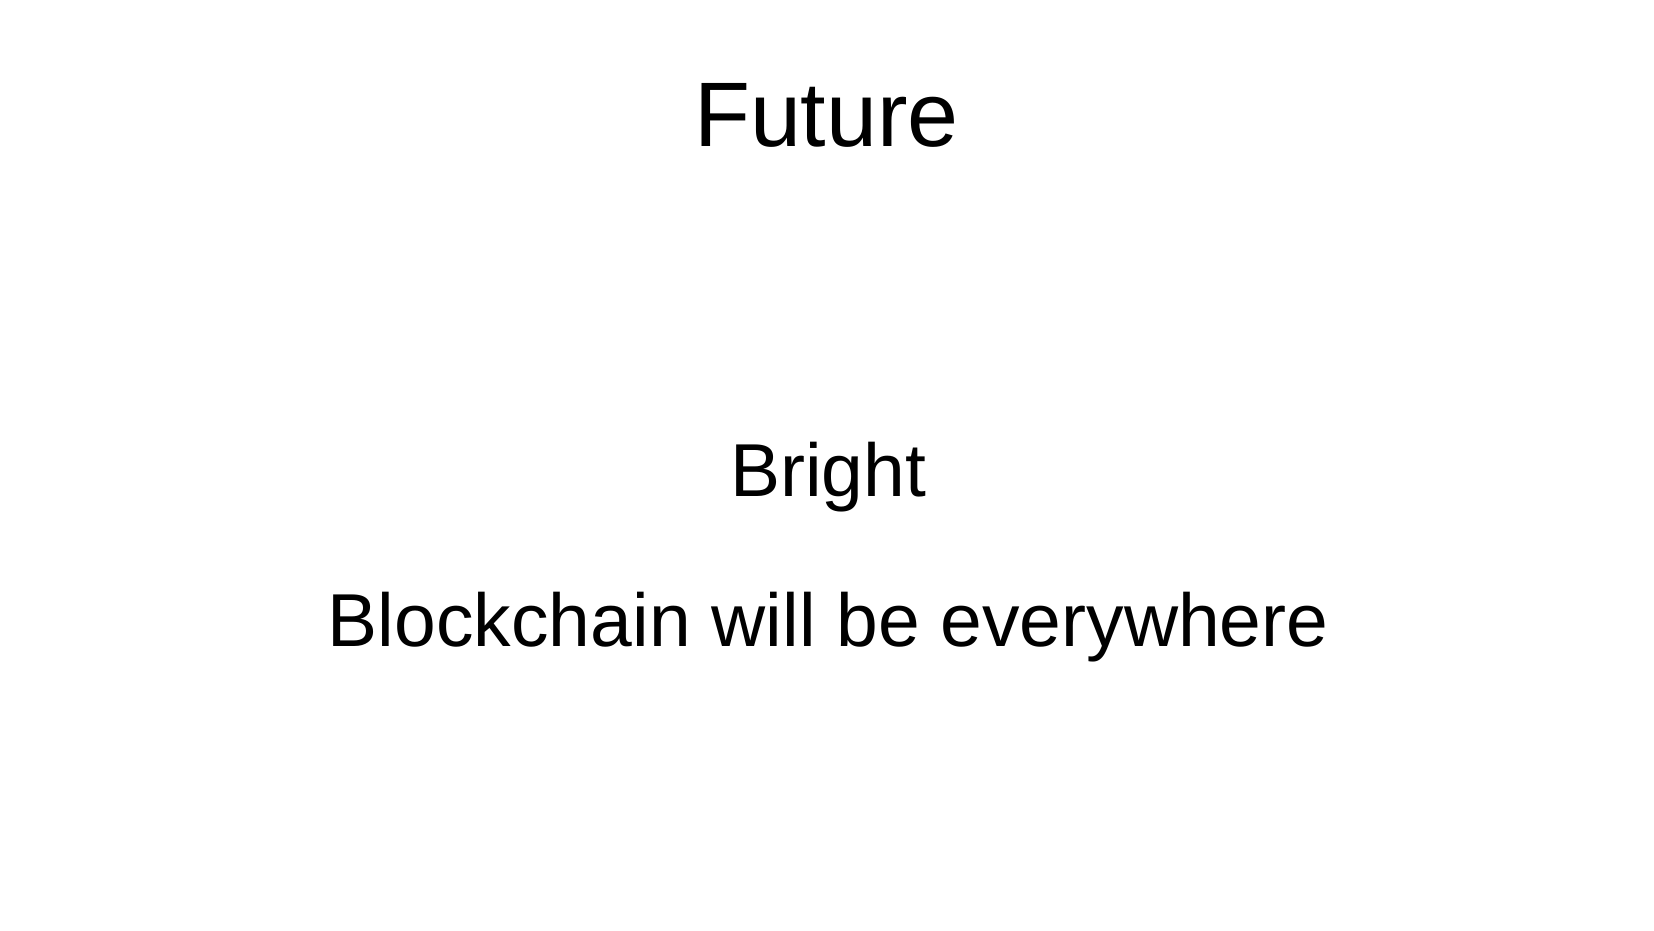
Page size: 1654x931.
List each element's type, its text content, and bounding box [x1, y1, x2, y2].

title Blockchain will be everywhere [84, 545, 1573, 696]
title Future [82, 37, 1571, 193]
title Bright [84, 395, 1573, 545]
